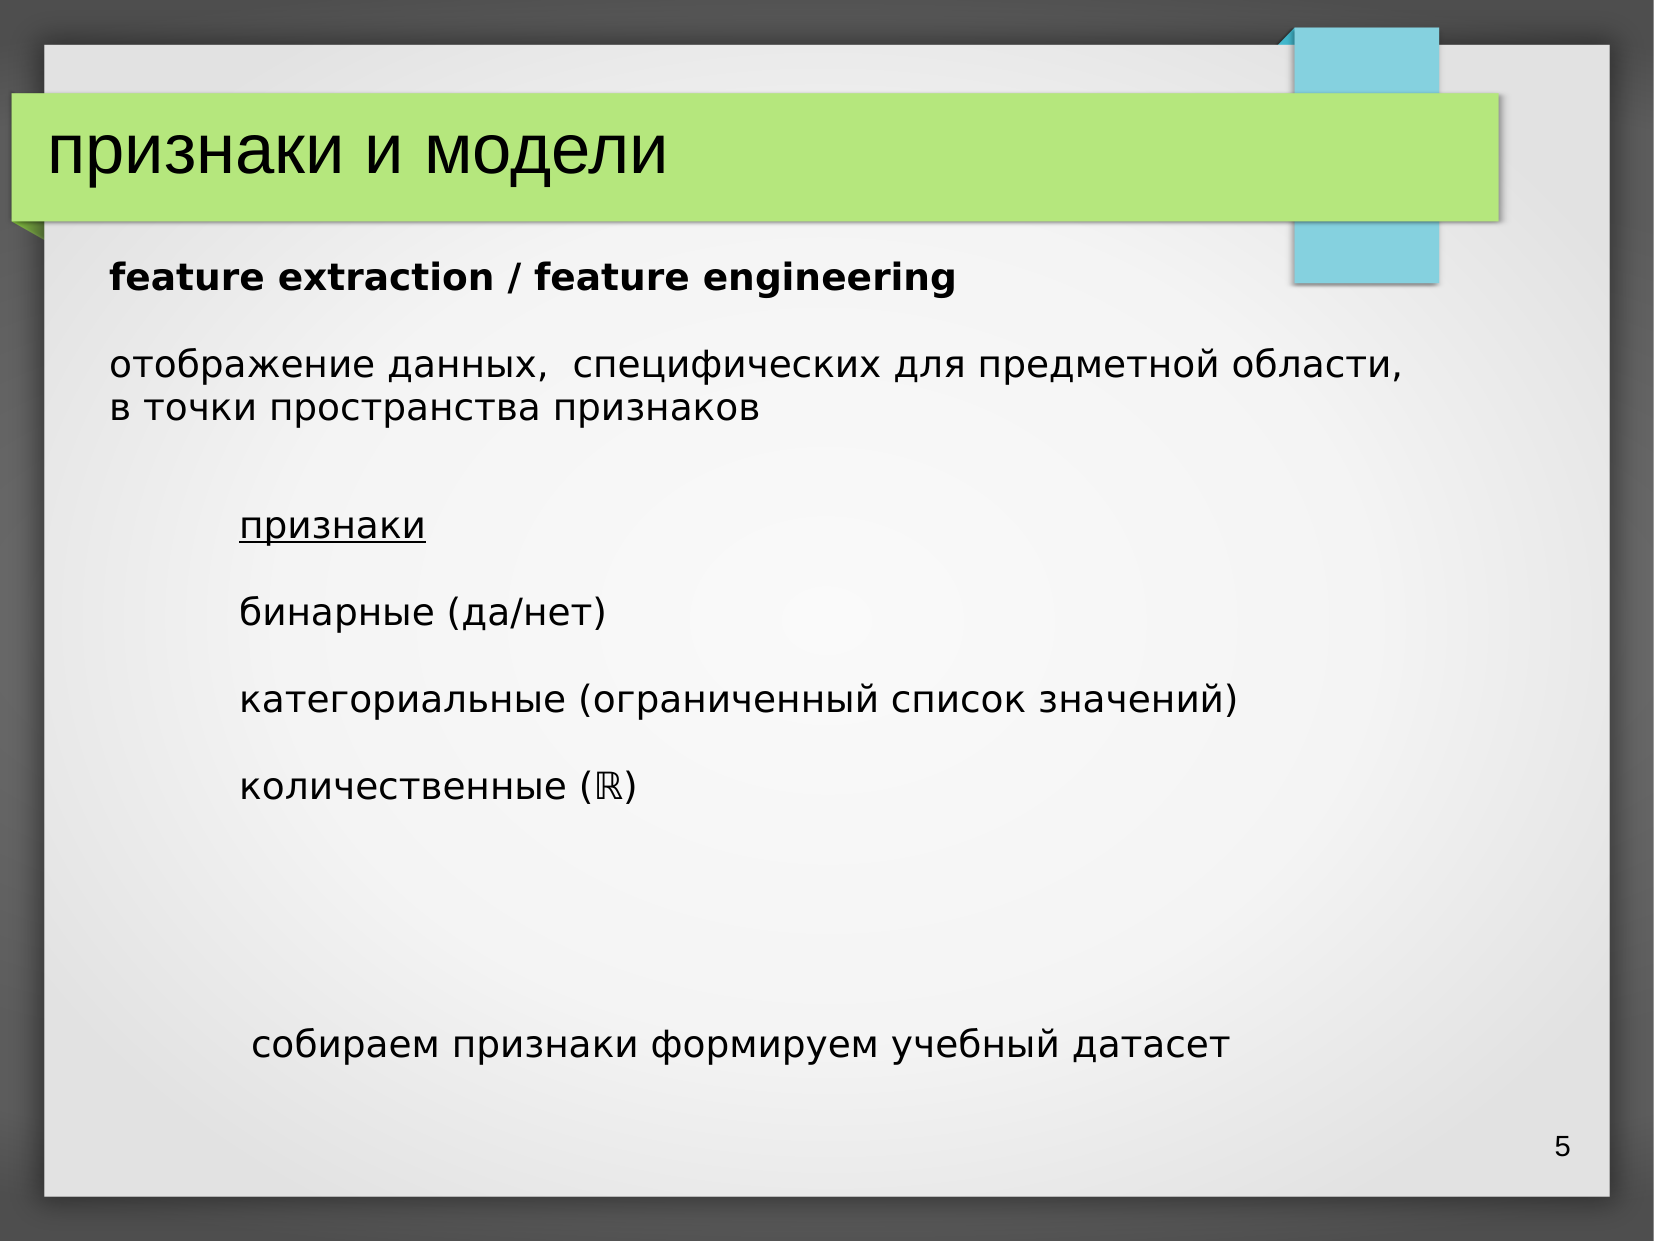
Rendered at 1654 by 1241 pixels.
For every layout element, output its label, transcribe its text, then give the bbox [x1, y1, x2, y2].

text_box собираем признаки формируем учебный датасет [236, 1015, 1247, 1075]
text_box feature extraction / feature engineering отображение данных, специфических для предметной области, в точки пространства признаков [94, 248, 1560, 438]
text_box признаки бинарные (да/нет) категориальные (ограниченный список значений) количественные (ℝ) [224, 496, 1323, 860]
picture [0, 0, 1654, 1241]
title признаки и модели [47, 113, 1465, 185]
